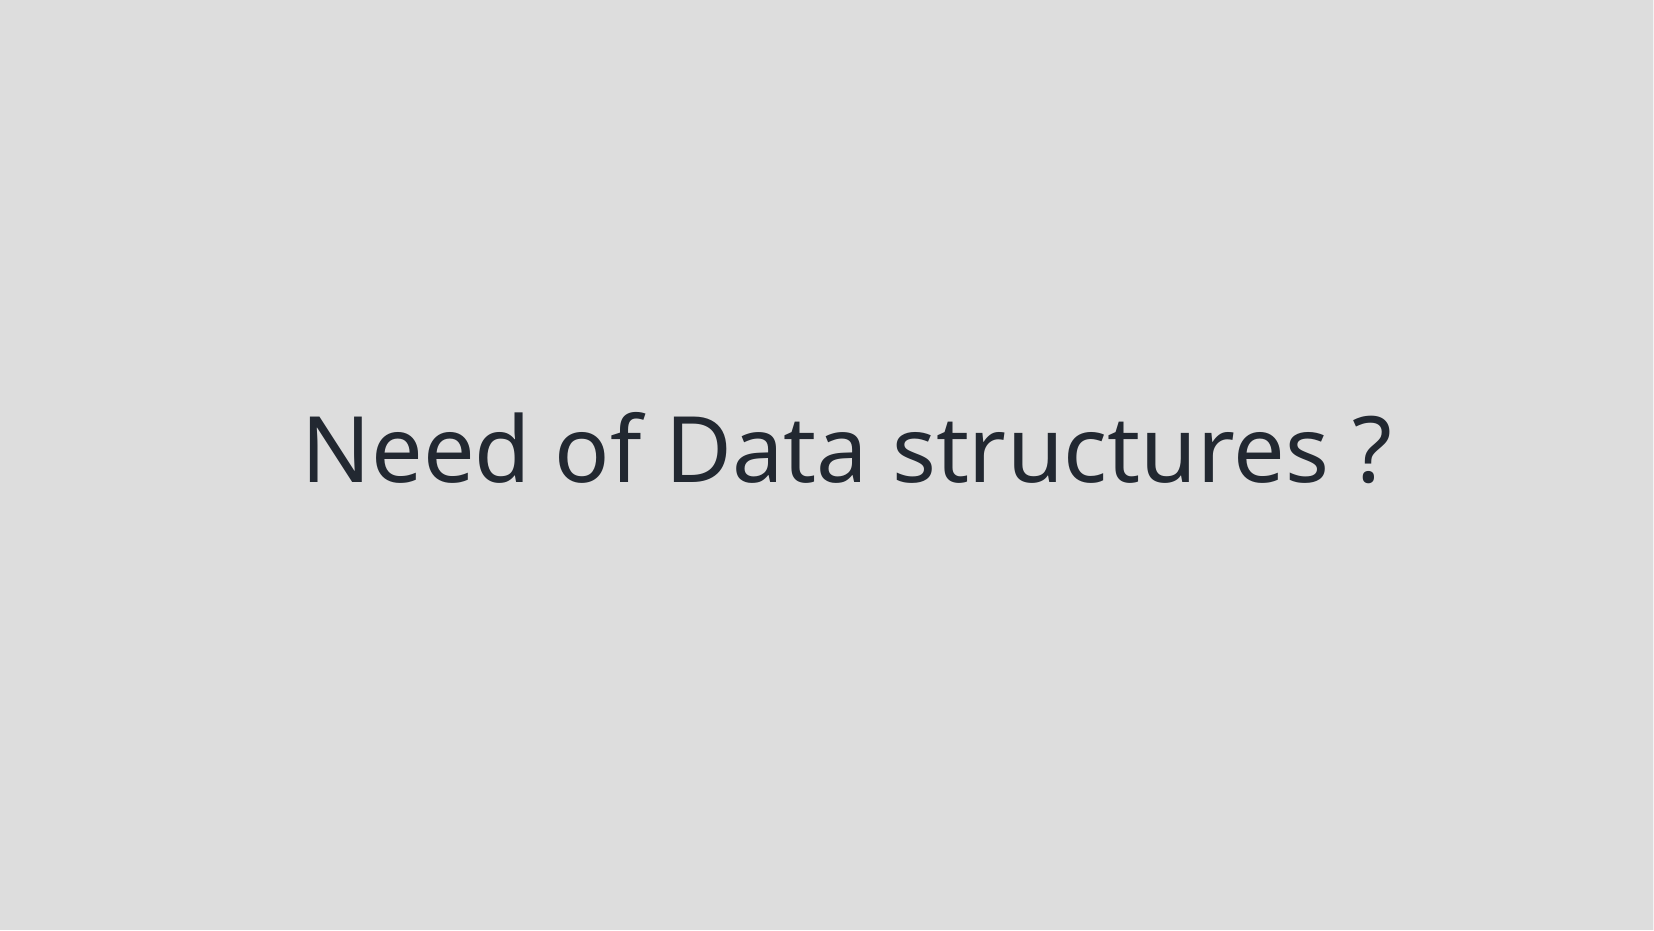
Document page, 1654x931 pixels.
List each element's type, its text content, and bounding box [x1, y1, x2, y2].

title Need of Data structures ? [120, 369, 1576, 526]
